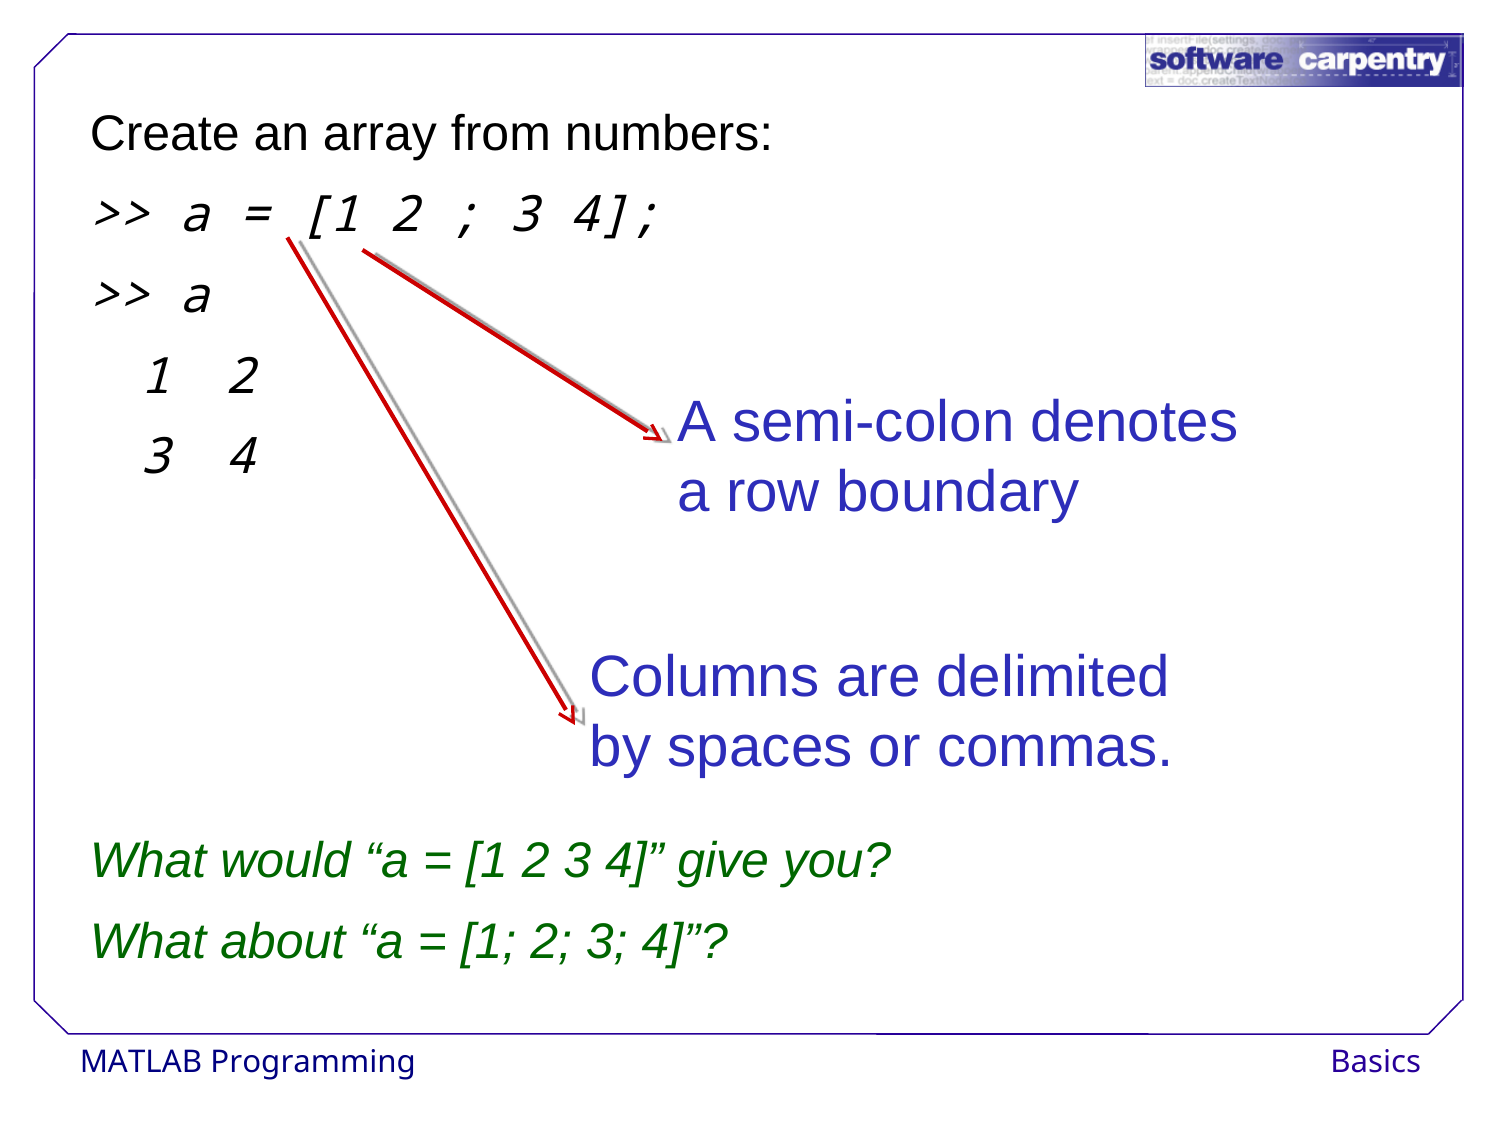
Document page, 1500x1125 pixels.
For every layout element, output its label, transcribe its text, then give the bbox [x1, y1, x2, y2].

text_box Columns are delimited by spaces or commas. [575, 630, 1226, 787]
text_box A semi-colon denotes a row boundary [662, 374, 1276, 531]
picture [1145, 33, 1464, 87]
list Create an array from numbers: >> a = [1 2 ; 3 4]; >> a 1 2 3 4 What would “a = [1 2 3 4]” give you? What about “a = [1; 2; 3; 4]”? [75, 99, 1426, 1013]
